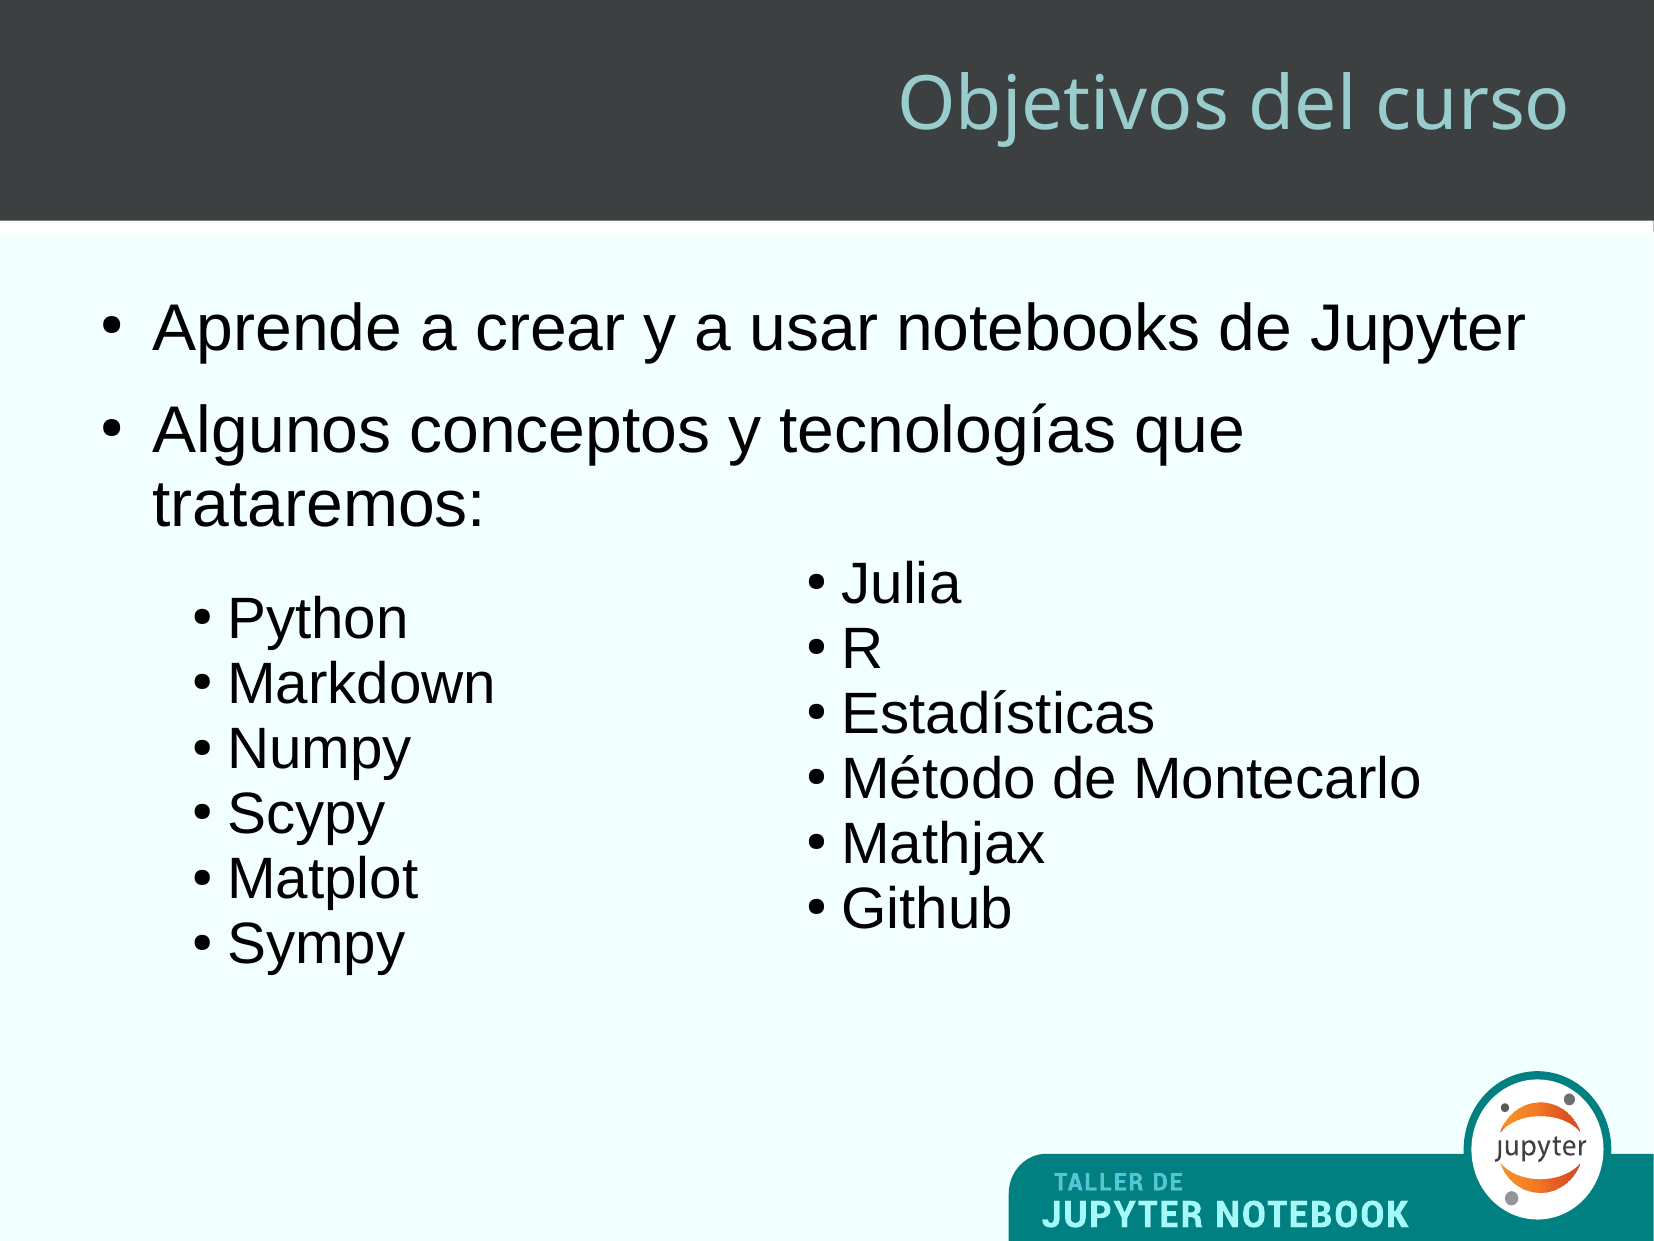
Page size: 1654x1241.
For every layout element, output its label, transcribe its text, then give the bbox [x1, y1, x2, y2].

list Aprende a crear y a usar notebooks de Jupyter Algunos conceptos y tecnologías que trataremos: [82, 290, 1571, 544]
text_box Julia R Estadísticas Método de Montecarlo Mathjax Github [755, 543, 1560, 1028]
text_box Python Markdown Numpy Scypy Matplot Sympy [141, 578, 662, 1099]
title Objetivos del curso [82, 49, 1571, 257]
